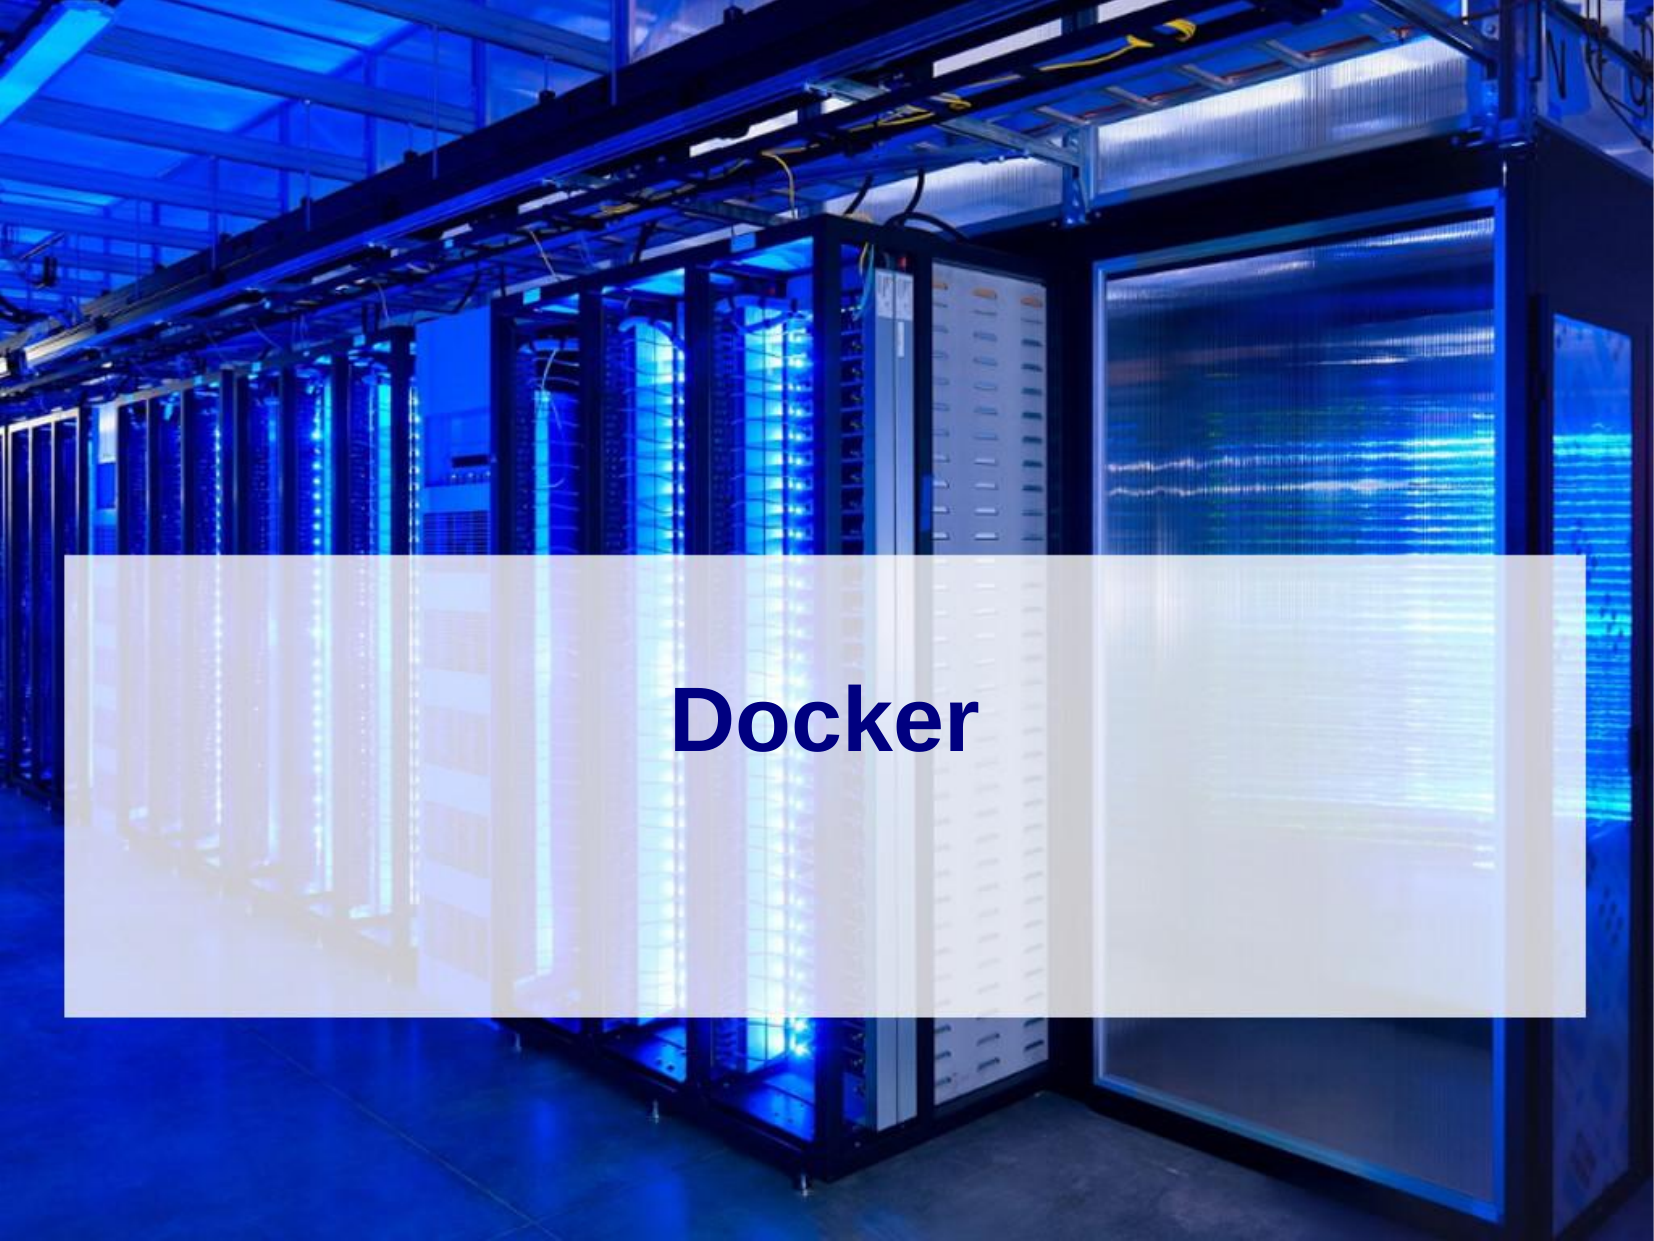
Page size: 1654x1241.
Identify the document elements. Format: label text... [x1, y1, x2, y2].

picture [0, 0, 1654, 1241]
title Docker [60, 566, 1591, 874]
